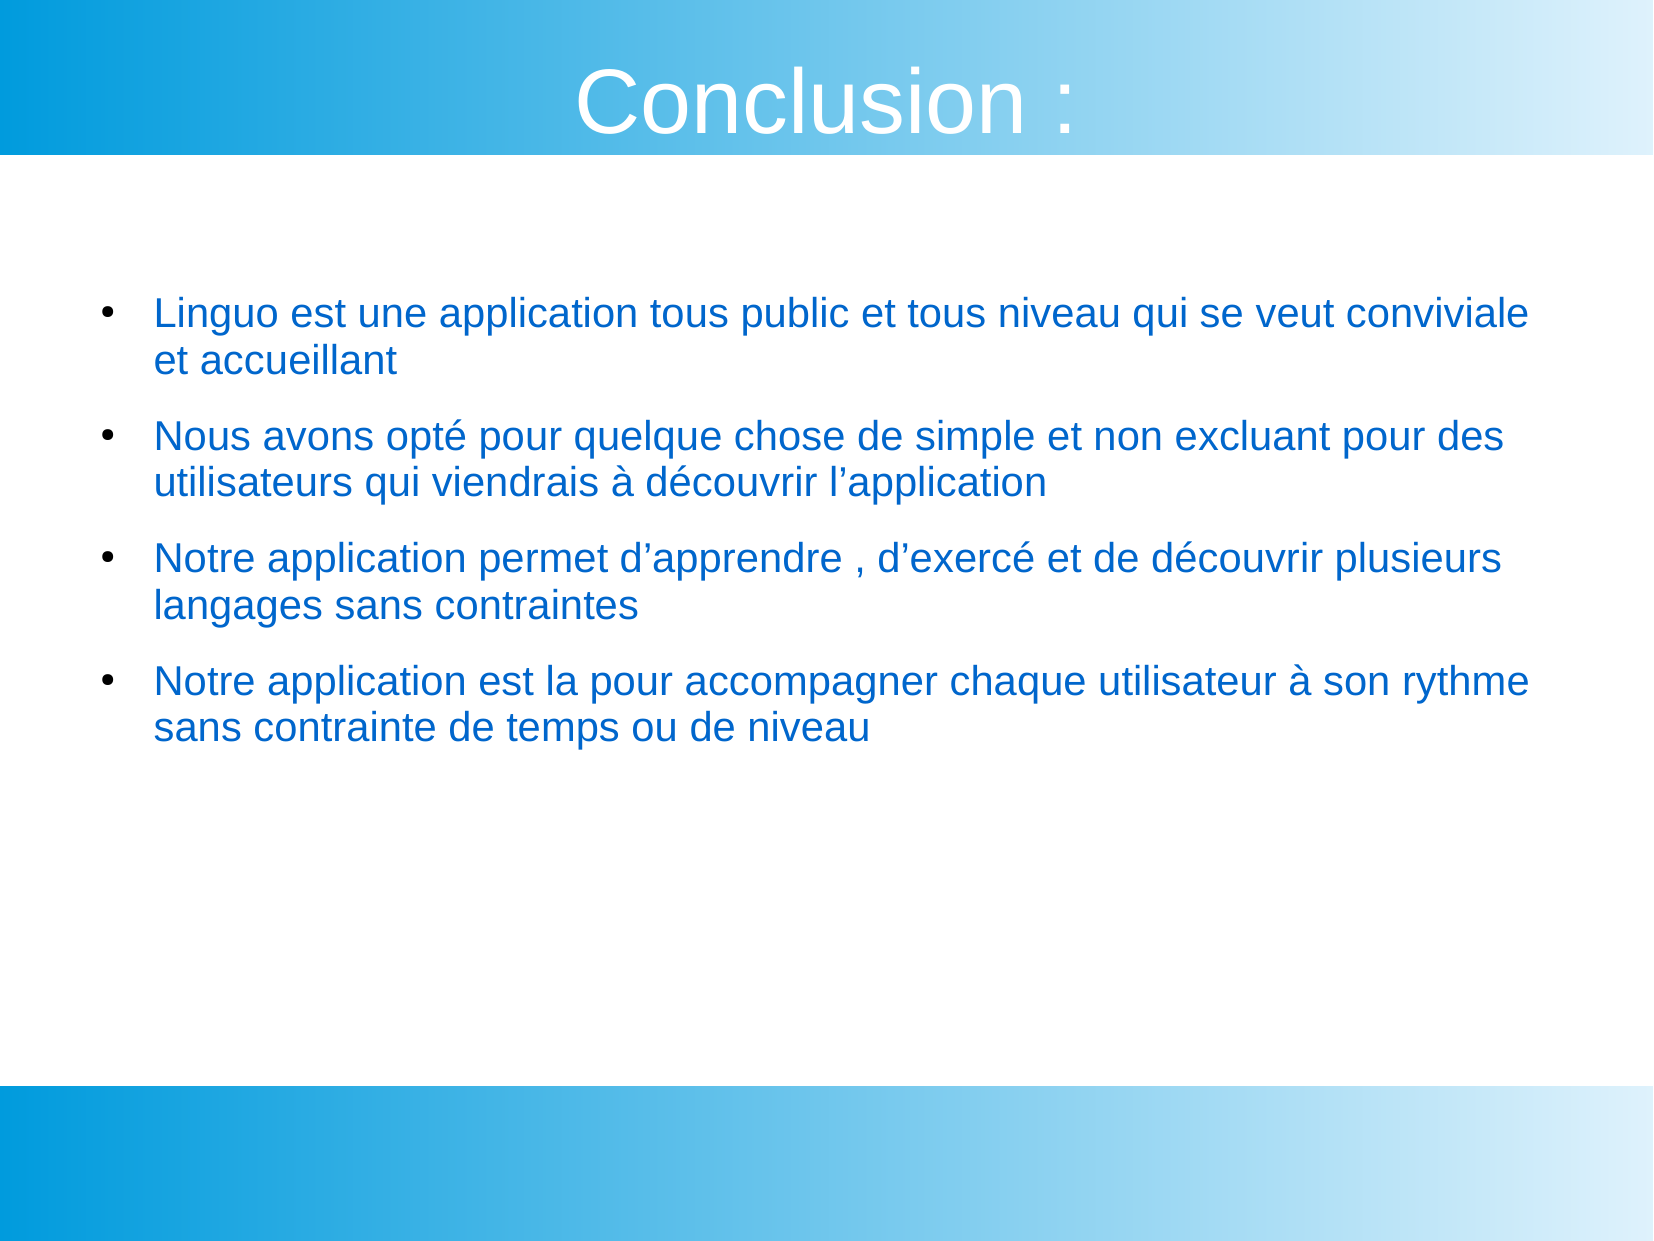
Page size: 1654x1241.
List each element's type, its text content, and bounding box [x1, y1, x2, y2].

title Conclusion : [82, 49, 1571, 155]
list Linguo est une application tous public et tous niveau qui se veut conviviale et accueillant Nous avons opté pour quelque chose de simple et non excluant pour des utilisateurs qui viendrais à découvrir l’application Notre application permet d’apprendre , d’exercé et de découvrir plusieurs langages sans contraintes Notre application est la pour accompagner chaque utilisateur à son rythme sans contrainte de temps ou de niveau [82, 290, 1571, 1010]
